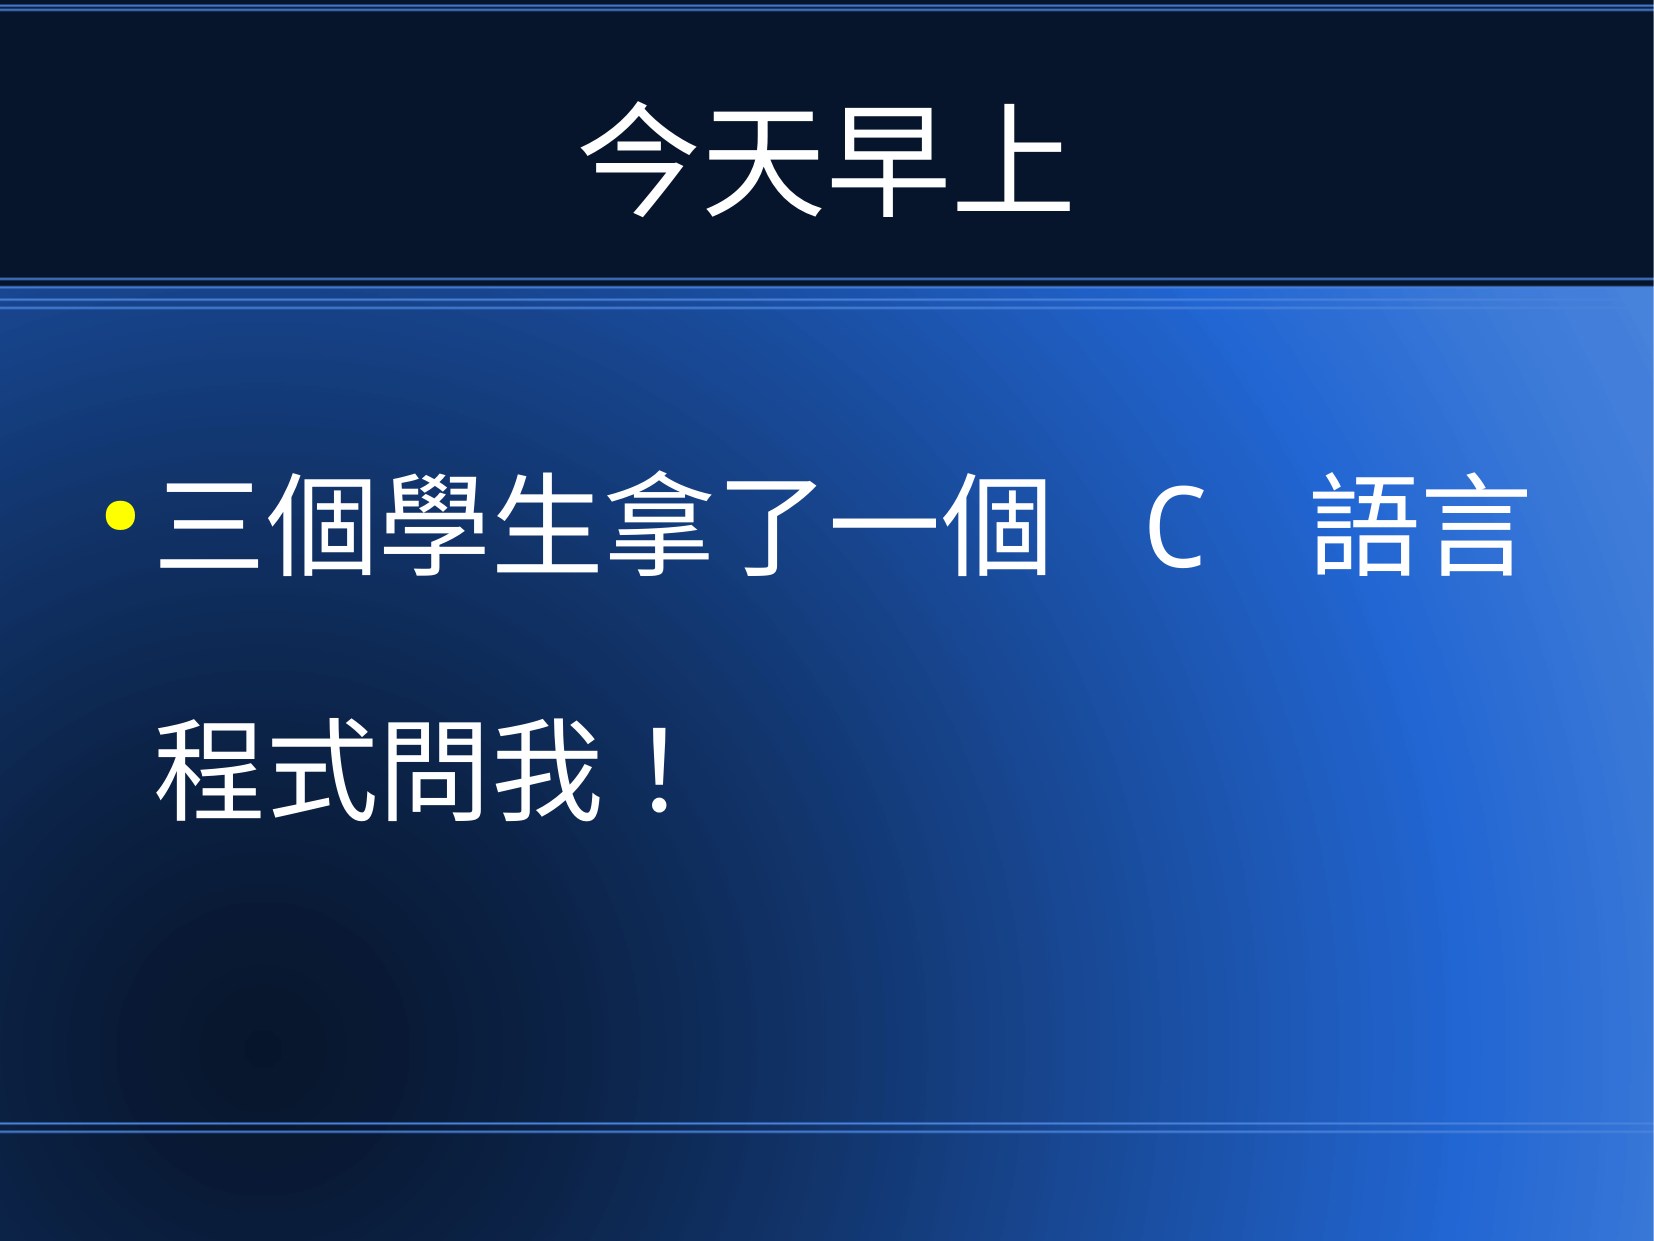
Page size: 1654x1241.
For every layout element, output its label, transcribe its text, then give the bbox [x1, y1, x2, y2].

picture [0, 0, 1654, 1241]
title 今天早上 [82, 49, 1571, 257]
list 三個學生拿了一個 C 語言程式問我！ [82, 355, 1571, 1241]
